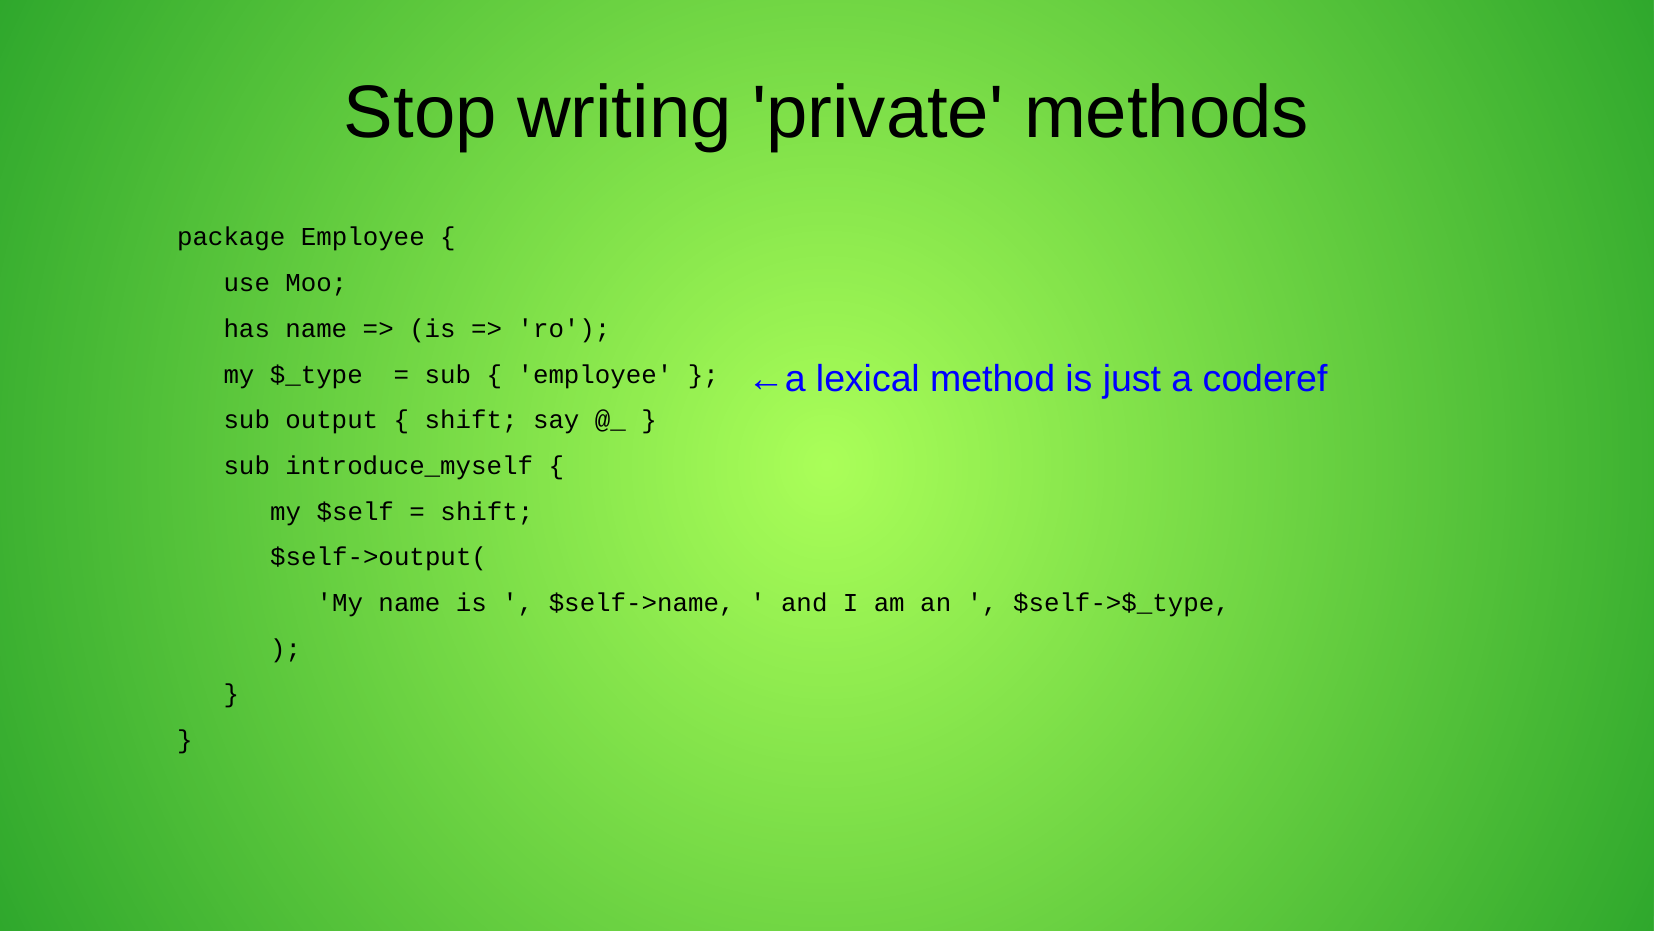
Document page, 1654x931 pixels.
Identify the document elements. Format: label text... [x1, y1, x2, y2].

title Stop writing 'private' methods [82, 35, 1571, 189]
list package Employee { use Moo; has name => (is => 'ro'); my $_type = sub { 'employee' }; sub output { shift; say @_ } sub introduce_myself { my $self = shift; $self->output( 'My name is ', $self->name, ' and I am an ', $self->$_type, ); } } [177, 224, 1571, 764]
text_box ←a lexical method is just a coderef [732, 349, 1512, 407]
